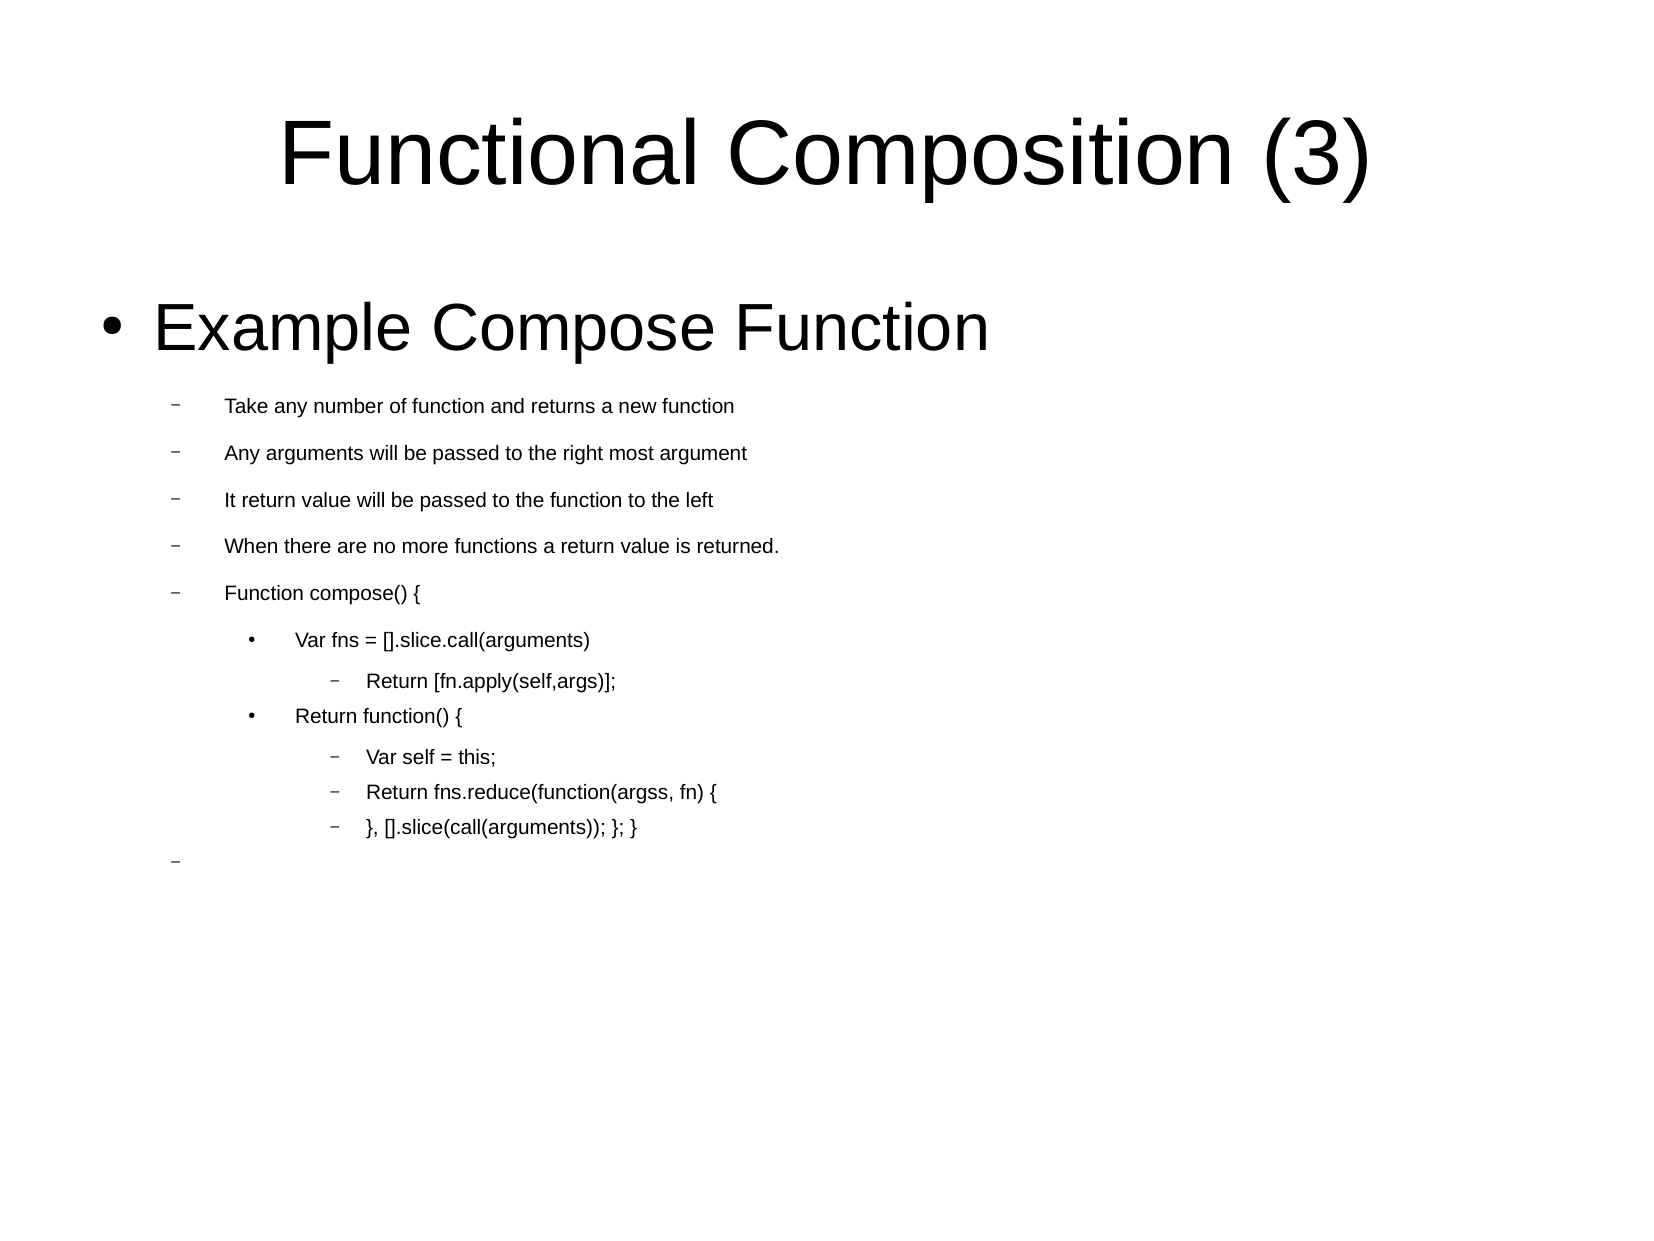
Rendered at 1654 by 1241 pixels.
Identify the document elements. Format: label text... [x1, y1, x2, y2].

list Example Compose Function Take any number of function and returns a new function Any arguments will be passed to the right most argument It return value will be passed to the function to the left When there are no more functions a return value is returned. Function compose() { Var fns = [].slice.call(arguments) Return [fn.apply(self,args)]; Return function() { Var self = this; Return fns.reduce(function(argss, fn) { }, [].slice(call(arguments)); }; } [82, 290, 1571, 1010]
title Functional Composition (3) [82, 49, 1571, 257]
